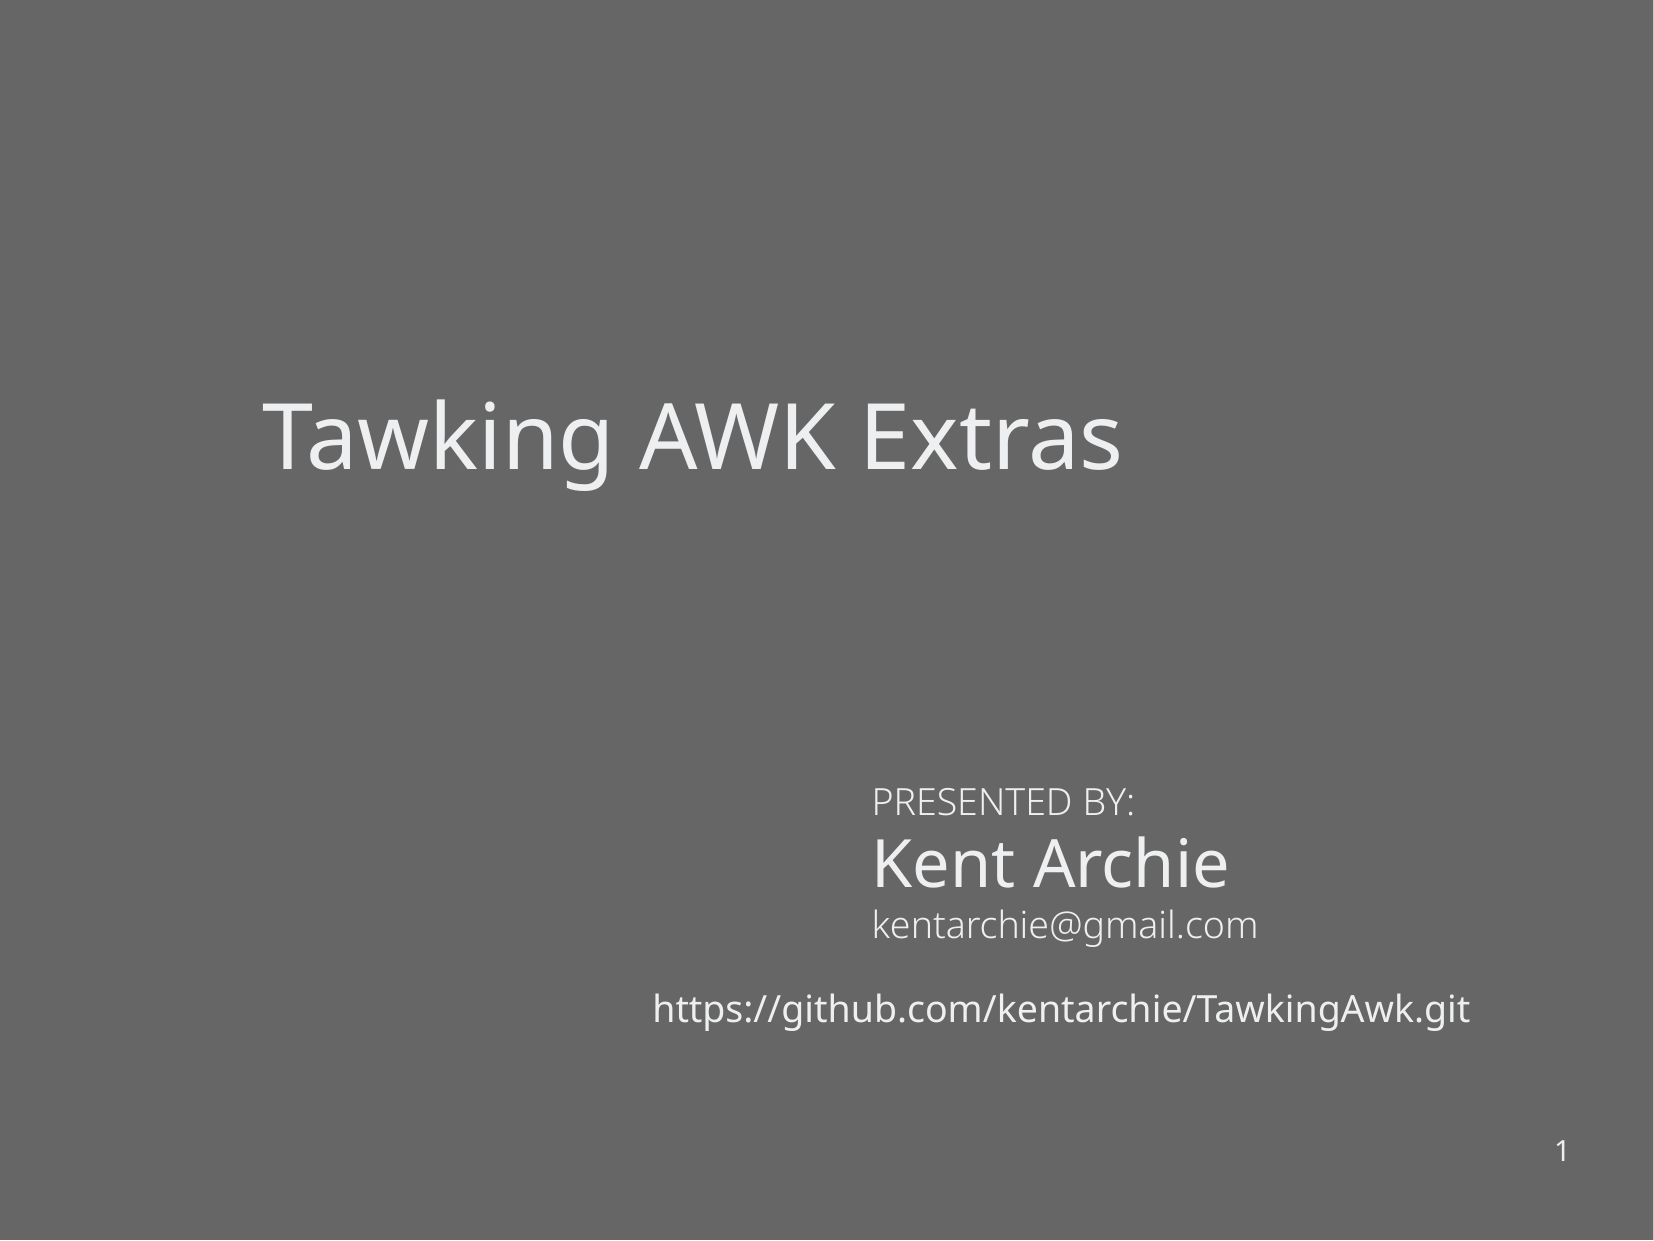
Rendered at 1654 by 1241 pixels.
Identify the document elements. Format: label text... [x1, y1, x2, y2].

text_box kentarchie@gmail.com [856, 891, 1607, 975]
text_box https://github.com/kentarchie/TawkingAwk.git [637, 975, 1651, 1065]
title Tawking AWK Extras [262, 375, 1613, 494]
text_box Kent Archie [856, 827, 1608, 902]
text_box PRESENTED BY: [856, 768, 1613, 827]
